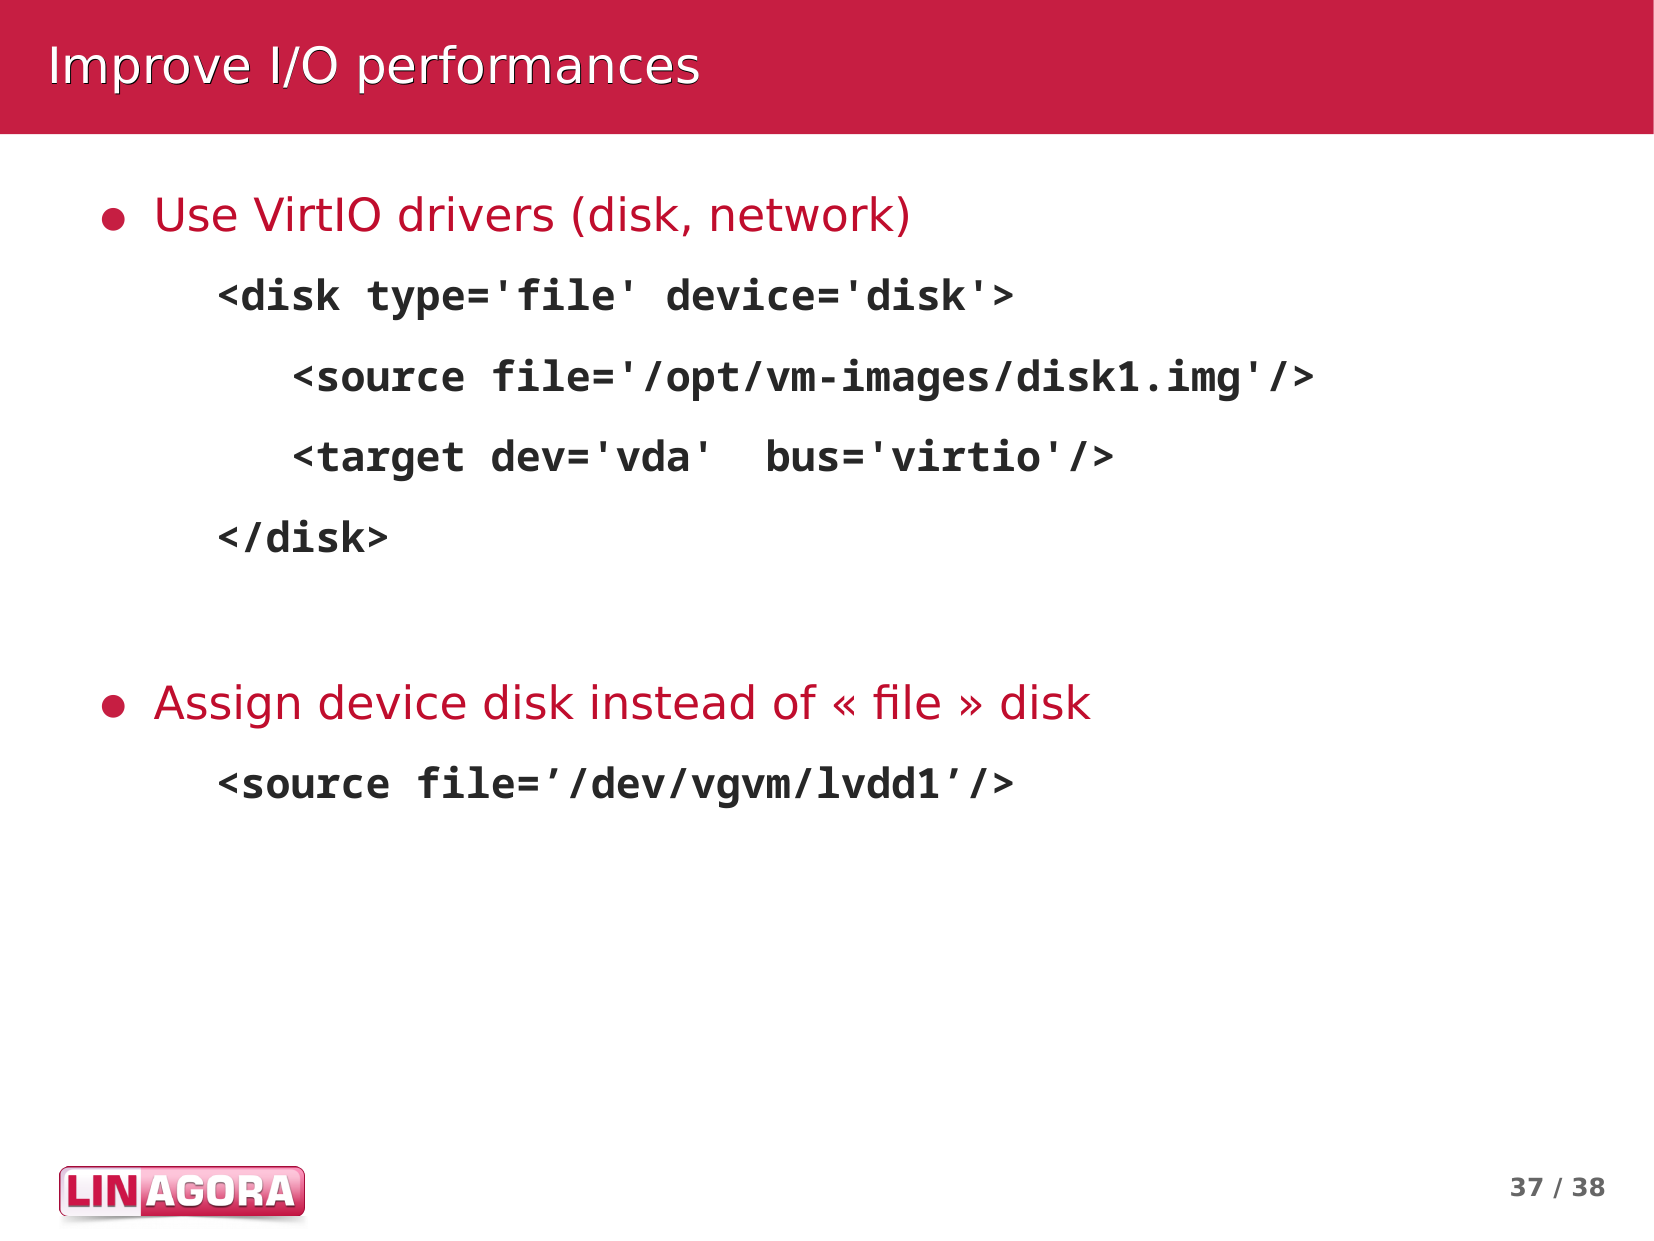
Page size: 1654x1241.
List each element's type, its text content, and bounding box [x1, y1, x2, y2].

title Improve I/O performances [47, 7, 1624, 126]
list Use VirtIO drivers (disk, network) <disk type='file' device='disk'> <source file='/opt/vm-images/disk1.img'/> <target dev='vda' bus='virtio'/> </disk> Assign device disk instead of « file » disk <source file=’/dev/vgvm/lvdd1’/> [82, 188, 1571, 1111]
picture [59, 1166, 308, 1229]
